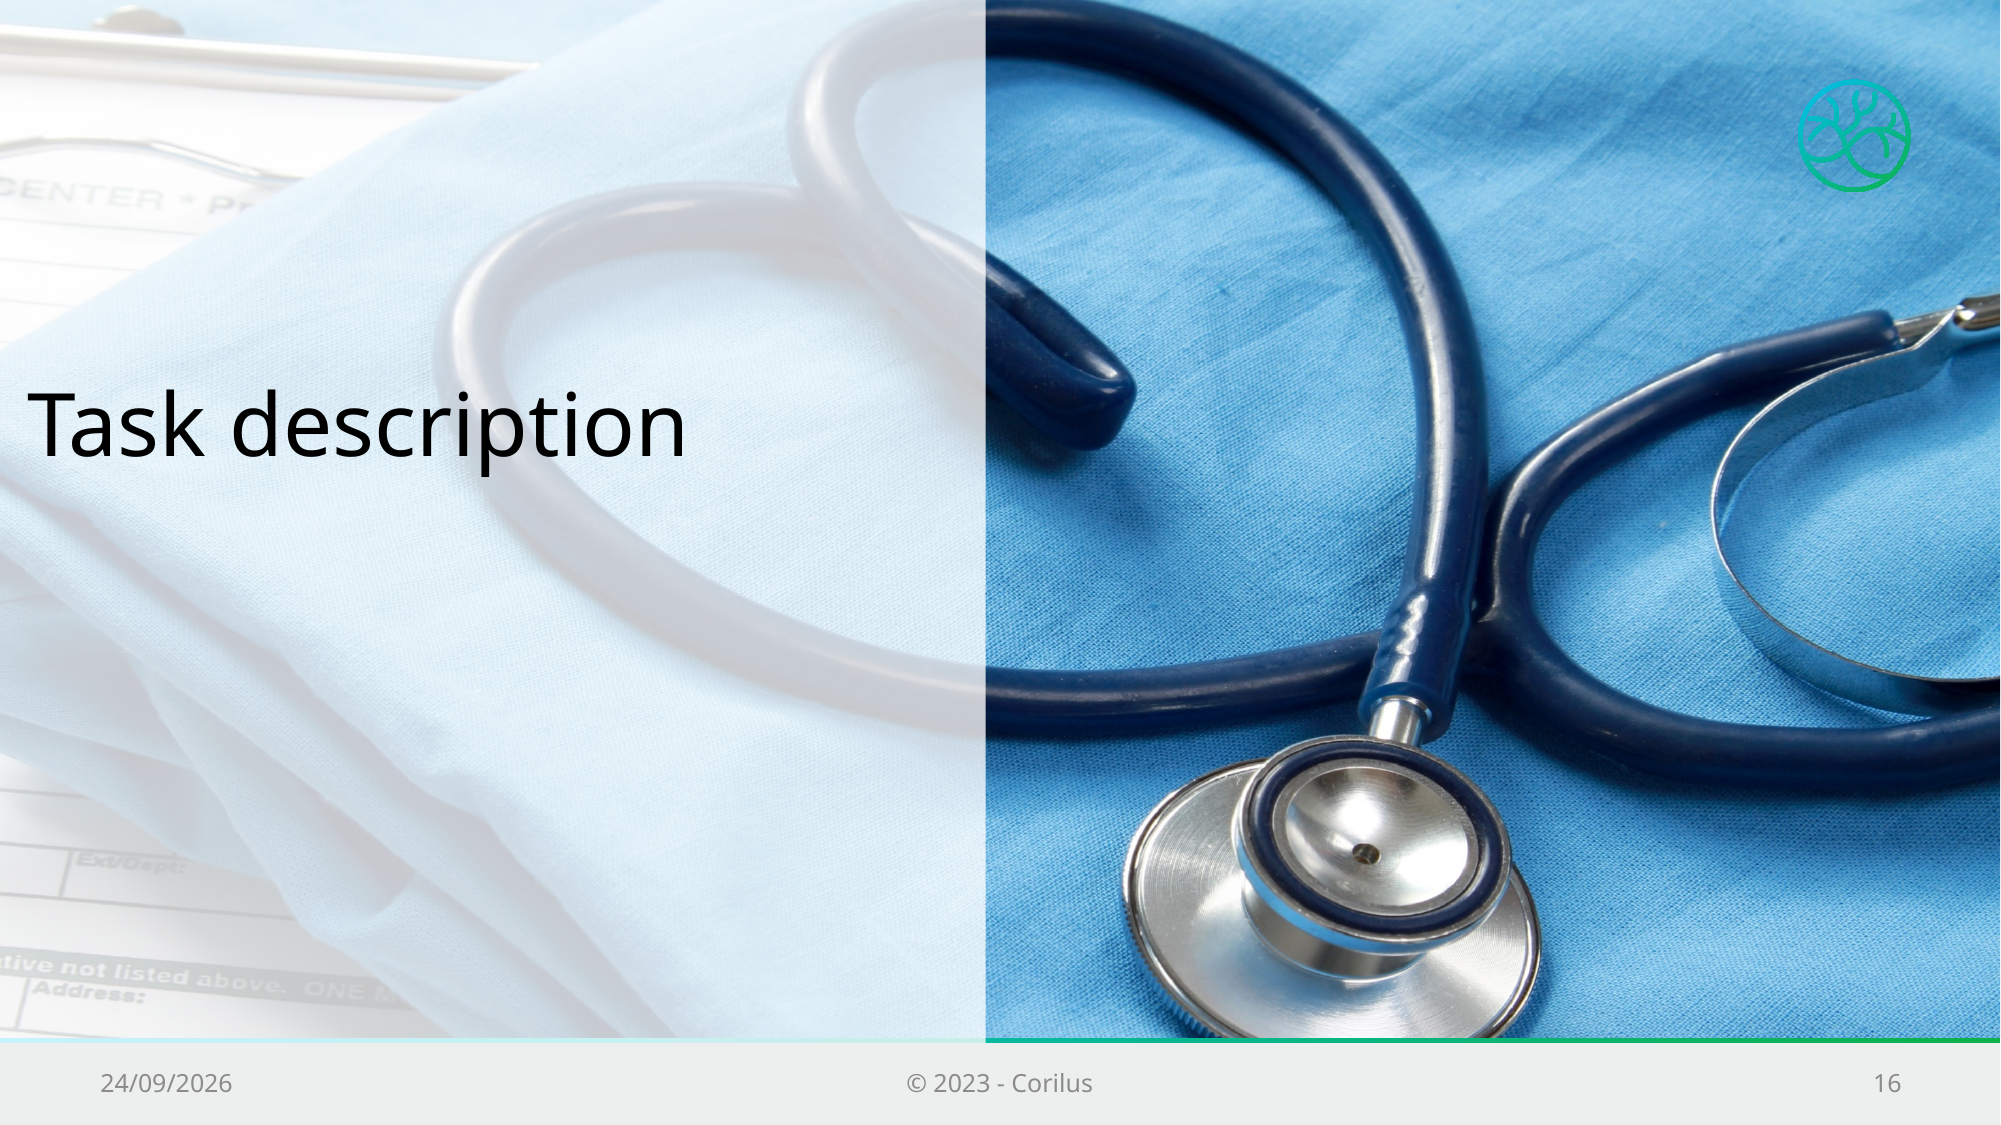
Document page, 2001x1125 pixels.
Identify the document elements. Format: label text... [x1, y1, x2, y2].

title Task description [27, 334, 879, 512]
picture [986, 0, 2001, 1038]
text_box [1845, 125, 1858, 136]
